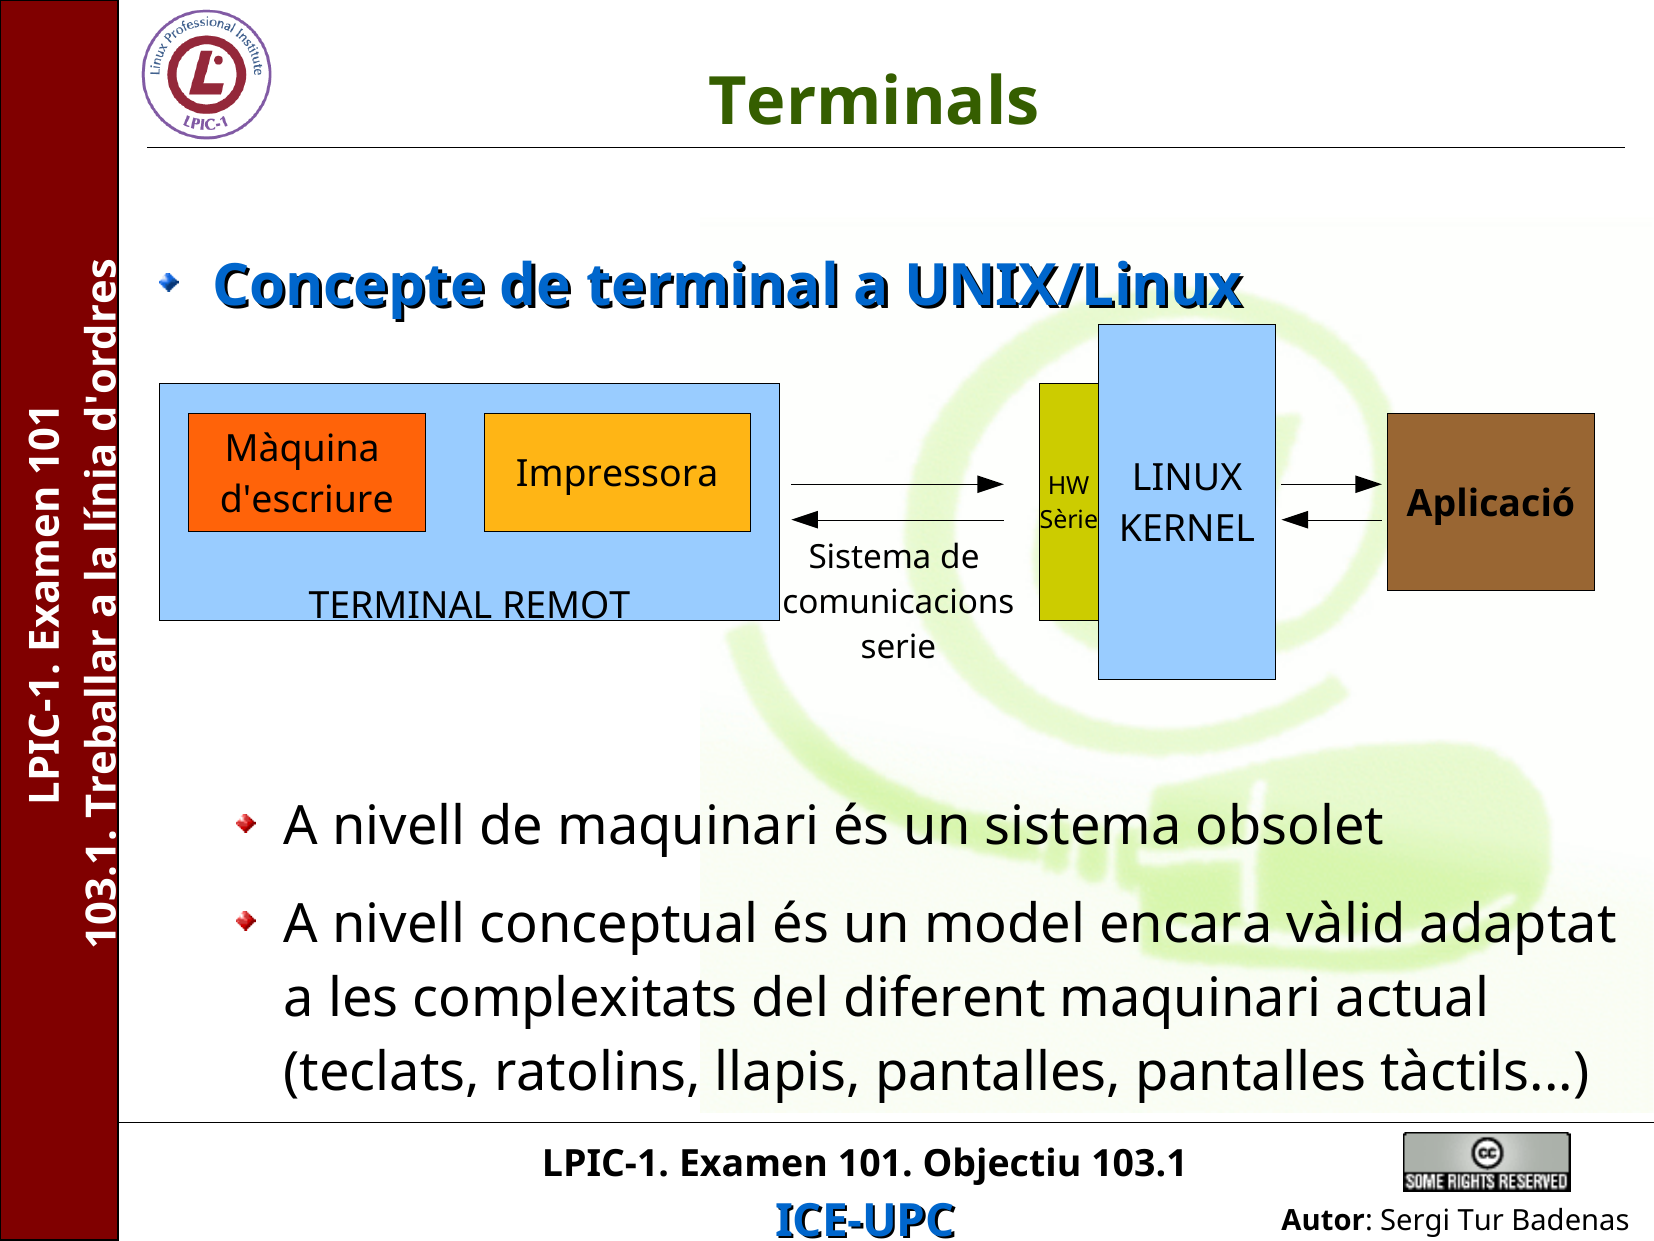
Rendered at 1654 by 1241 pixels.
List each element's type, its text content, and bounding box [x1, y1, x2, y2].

picture [1403, 1132, 1571, 1192]
picture [915, 1078, 929, 1087]
picture [1175, 1078, 1189, 1087]
picture [1406, 1078, 1420, 1087]
text_box TERMINAL REMOT [159, 383, 780, 621]
picture [135, 5, 277, 49]
picture [749, 1078, 763, 1087]
title Terminals [129, 49, 1619, 148]
picture [885, 1078, 900, 1087]
picture [1258, 1078, 1272, 1087]
text_box Aplicació [1387, 413, 1595, 591]
text_box HW Sèrie [1039, 383, 1098, 621]
text_box Màquina d'escriure [188, 413, 426, 532]
picture [700, 217, 1654, 1113]
text_box Sistema de comunicacions serie [767, 525, 1019, 661]
list Concepte de terminal a UNIX/Linux A nivell de maquinari és un sistema obsolet A nivell conceptual és un model encara vàlid adaptat a les complexitats del diferent maquinari actual (teclats, ratolins, llapis, pantalles, pantalles tàctils...) [141, 242, 1630, 1078]
text_box LINUX KERNEL [1098, 324, 1276, 680]
text_box Impressora [484, 413, 751, 532]
picture [1145, 1078, 1160, 1087]
picture [783, 1078, 798, 1087]
picture [998, 1078, 1012, 1087]
